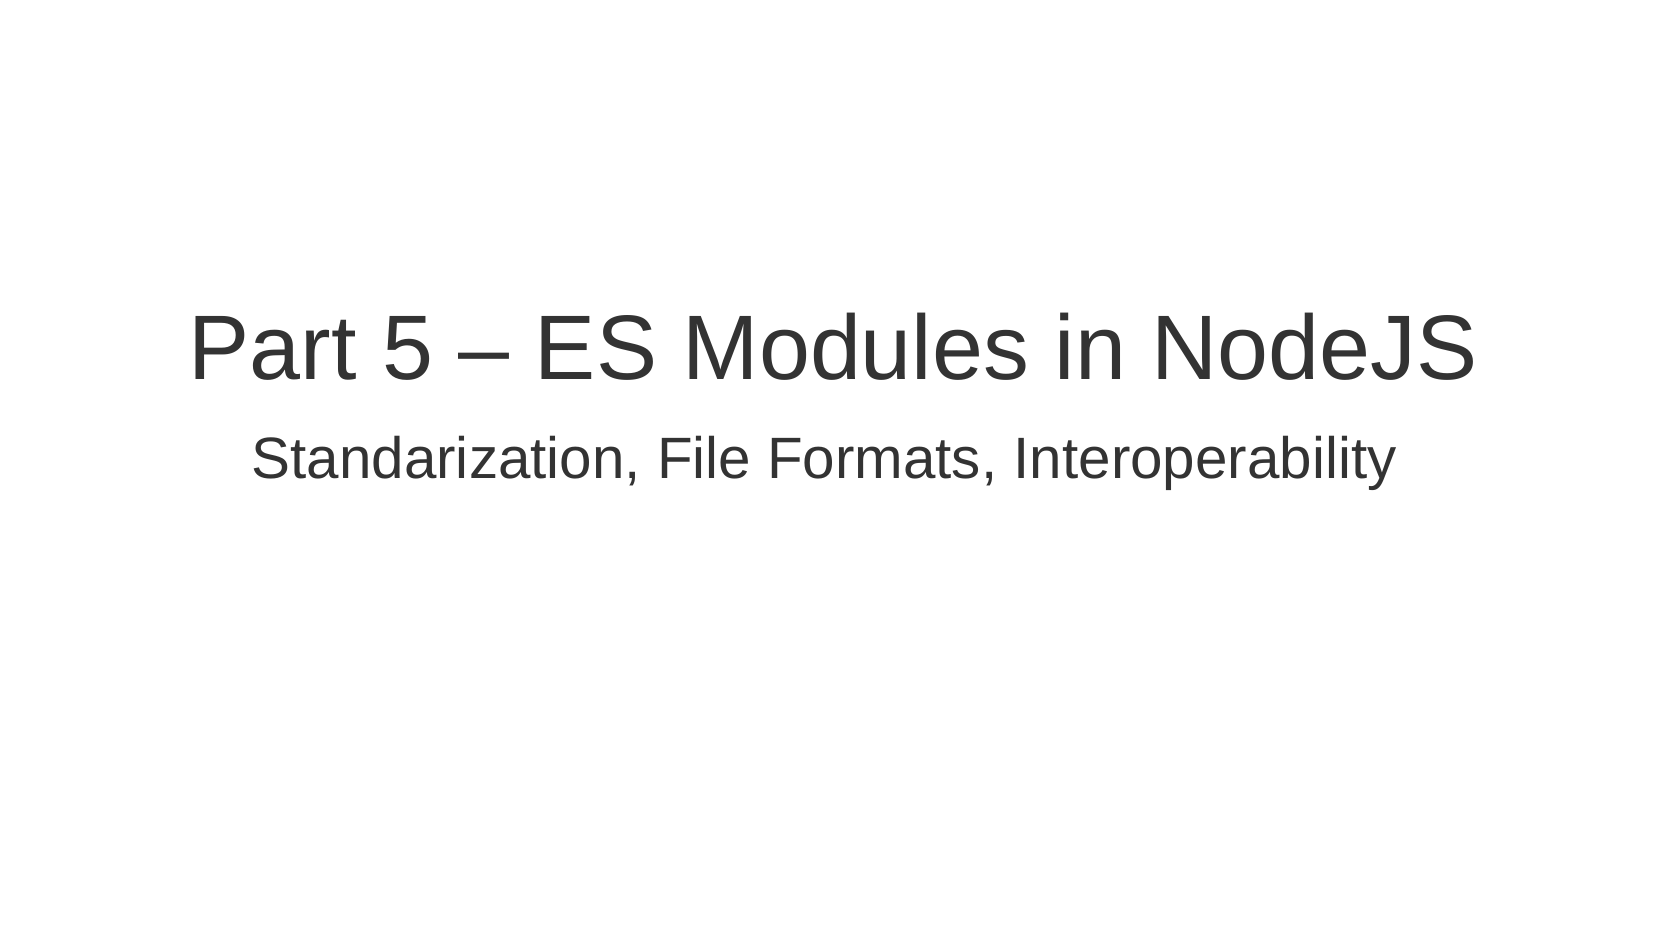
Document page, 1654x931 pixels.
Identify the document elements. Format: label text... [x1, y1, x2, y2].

title Part 5 – ES Modules in NodeJS [90, 270, 1579, 379]
subtitle Standarization, File Formats, Interoperability [60, 379, 1591, 537]
